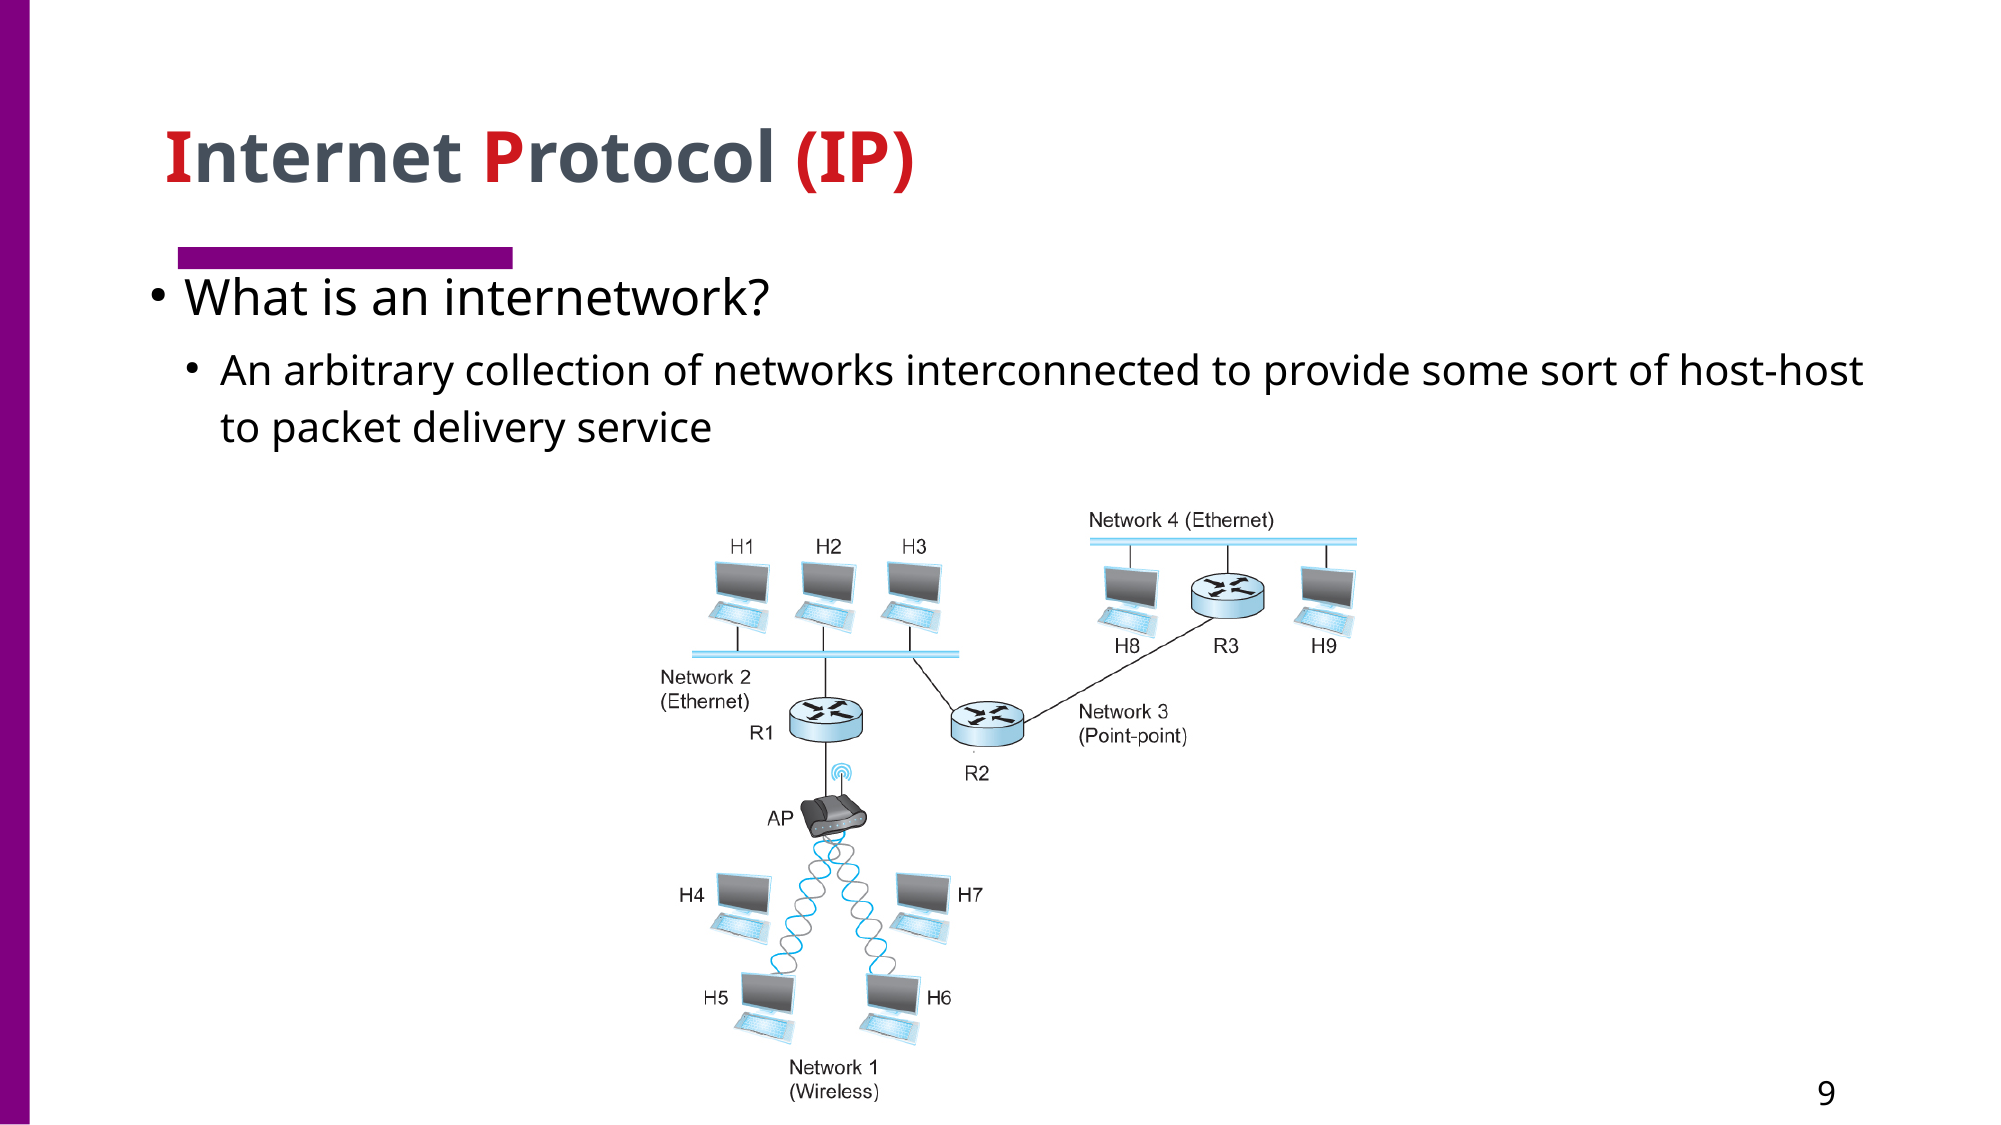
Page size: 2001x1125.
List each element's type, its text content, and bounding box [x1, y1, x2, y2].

text_box What is an internetwork? An arbitrary collection of networks interconnected to provide some sort of host-host to packet delivery service [63, 254, 1921, 1087]
picture [660, 509, 1357, 1102]
text_box Internet Protocol (IP) [151, 0, 1849, 212]
